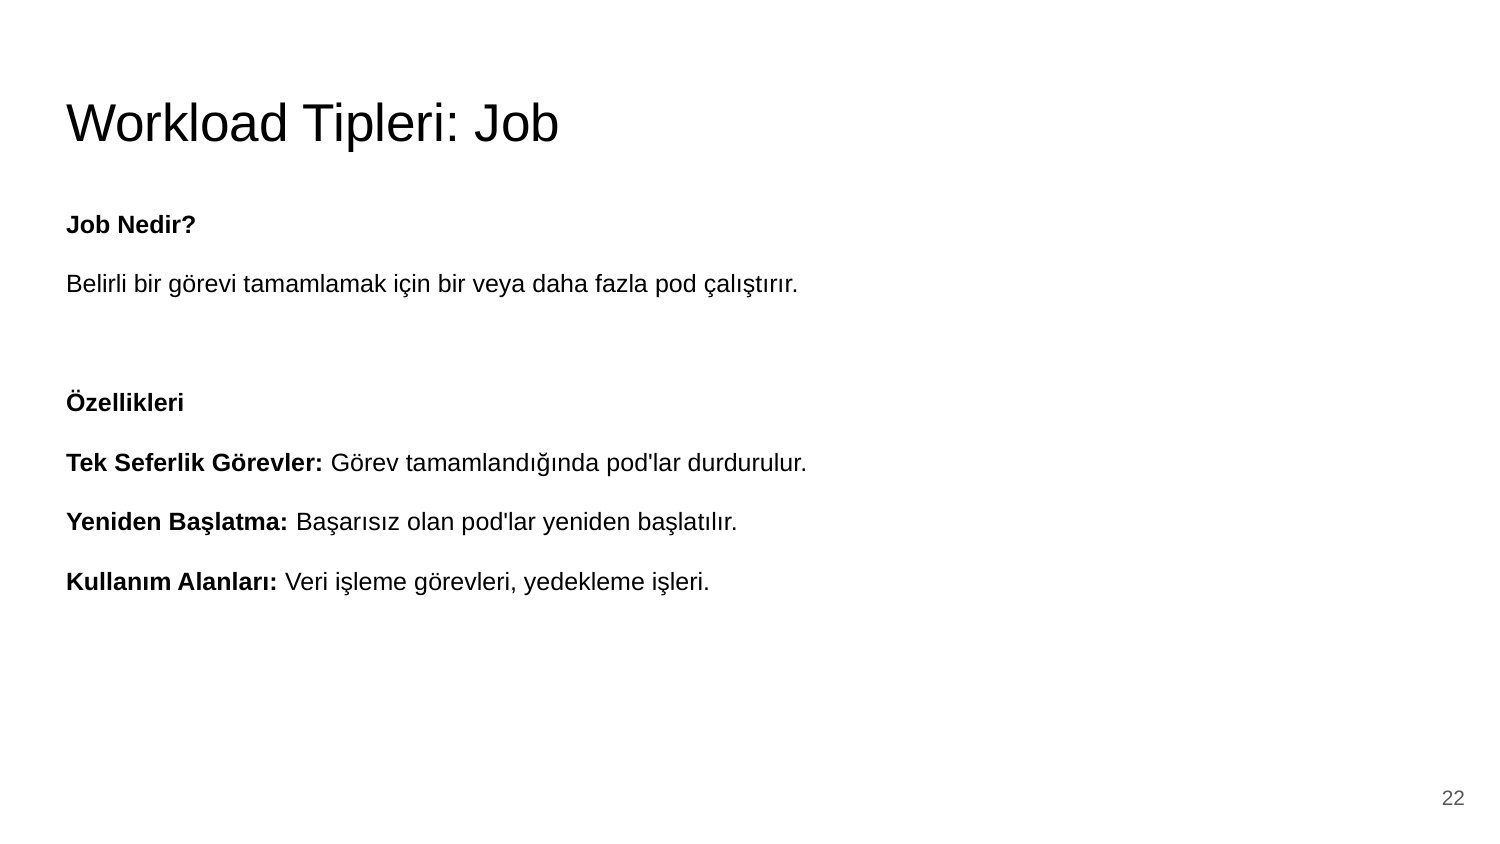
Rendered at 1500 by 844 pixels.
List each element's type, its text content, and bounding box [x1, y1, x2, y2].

title Workload Tipleri: Job [51, 72, 1449, 167]
slide_number <number> [1389, 764, 1480, 830]
list Job Nedir? Belirli bir görevi tamamlamak için bir veya daha fazla pod çalıştırır. Özellikleri Tek Seferlik Görevler: Görev tamamlandığında pod'lar durdurulur. Yeniden Başlatma: Başarısız olan pod'lar yeniden başlatılır. Kullanım Alanları: Veri işleme görevleri, yedekleme işleri. [51, 189, 1449, 750]
